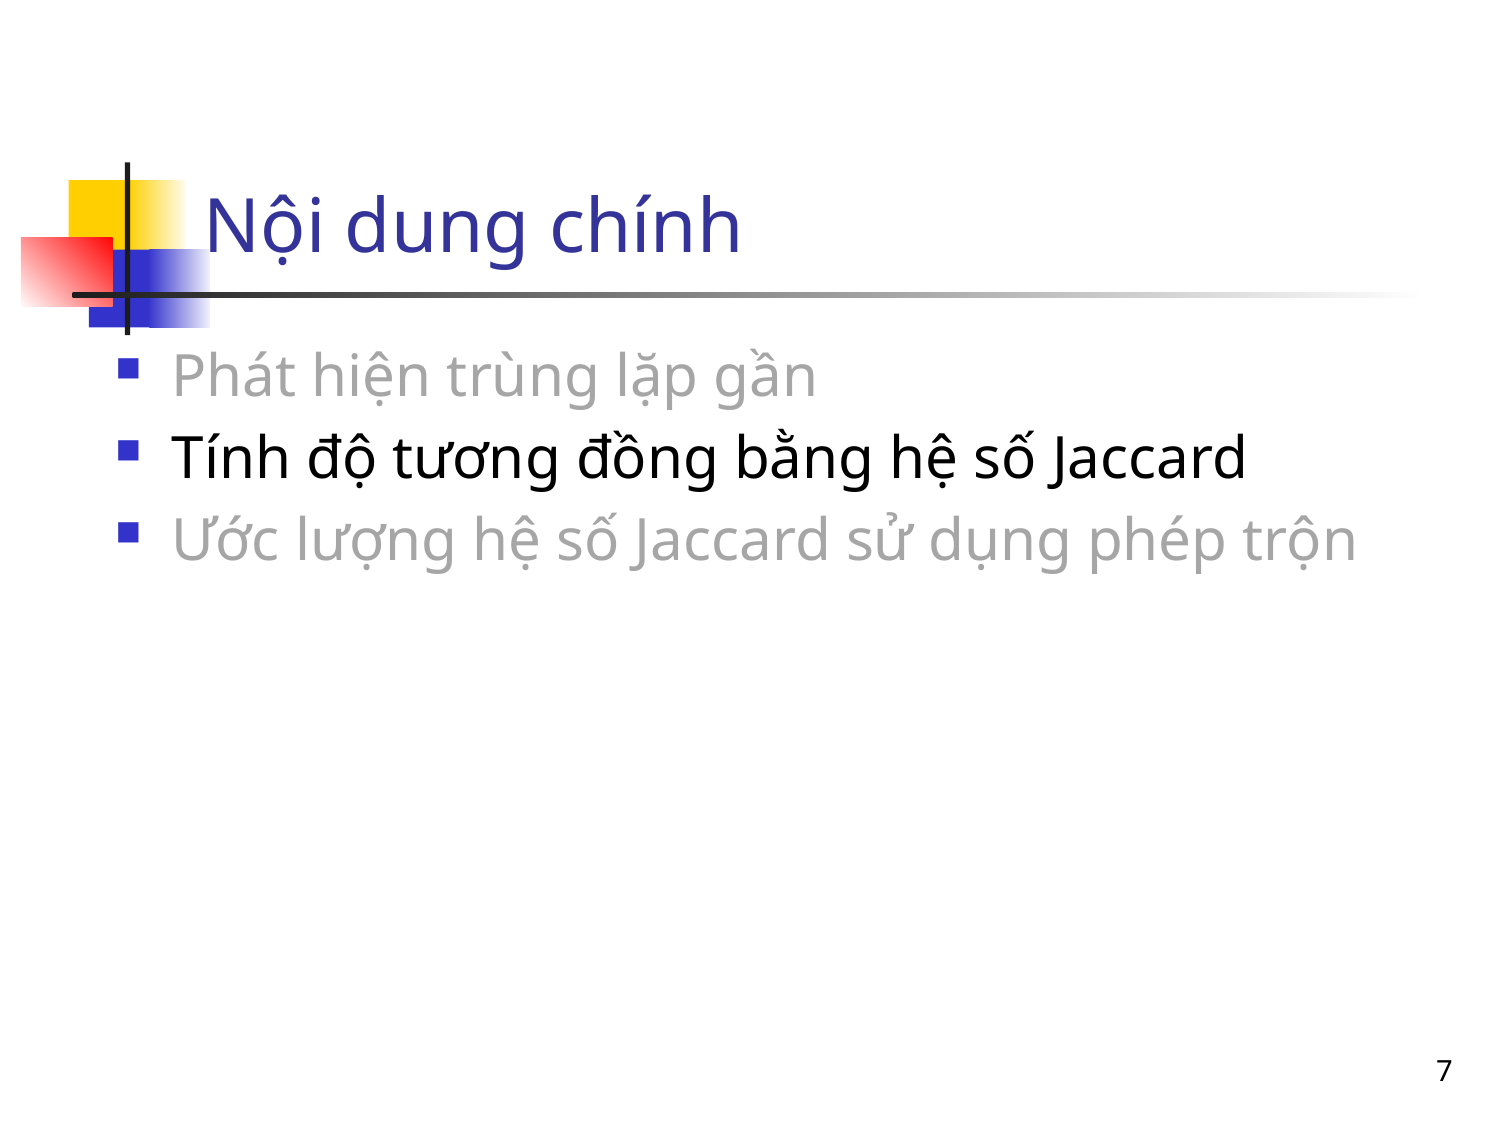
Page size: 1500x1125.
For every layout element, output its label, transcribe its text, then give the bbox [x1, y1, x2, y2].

slide_number <number> [1155, 1024, 1468, 1100]
title Nội dung chính [188, 35, 1468, 275]
list Phát hiện trùng lặp gần Tính độ tương đồng bằng hệ số Jaccard Ước lượng hệ số Jaccard sử dụng phép trộn [100, 331, 1469, 1006]
